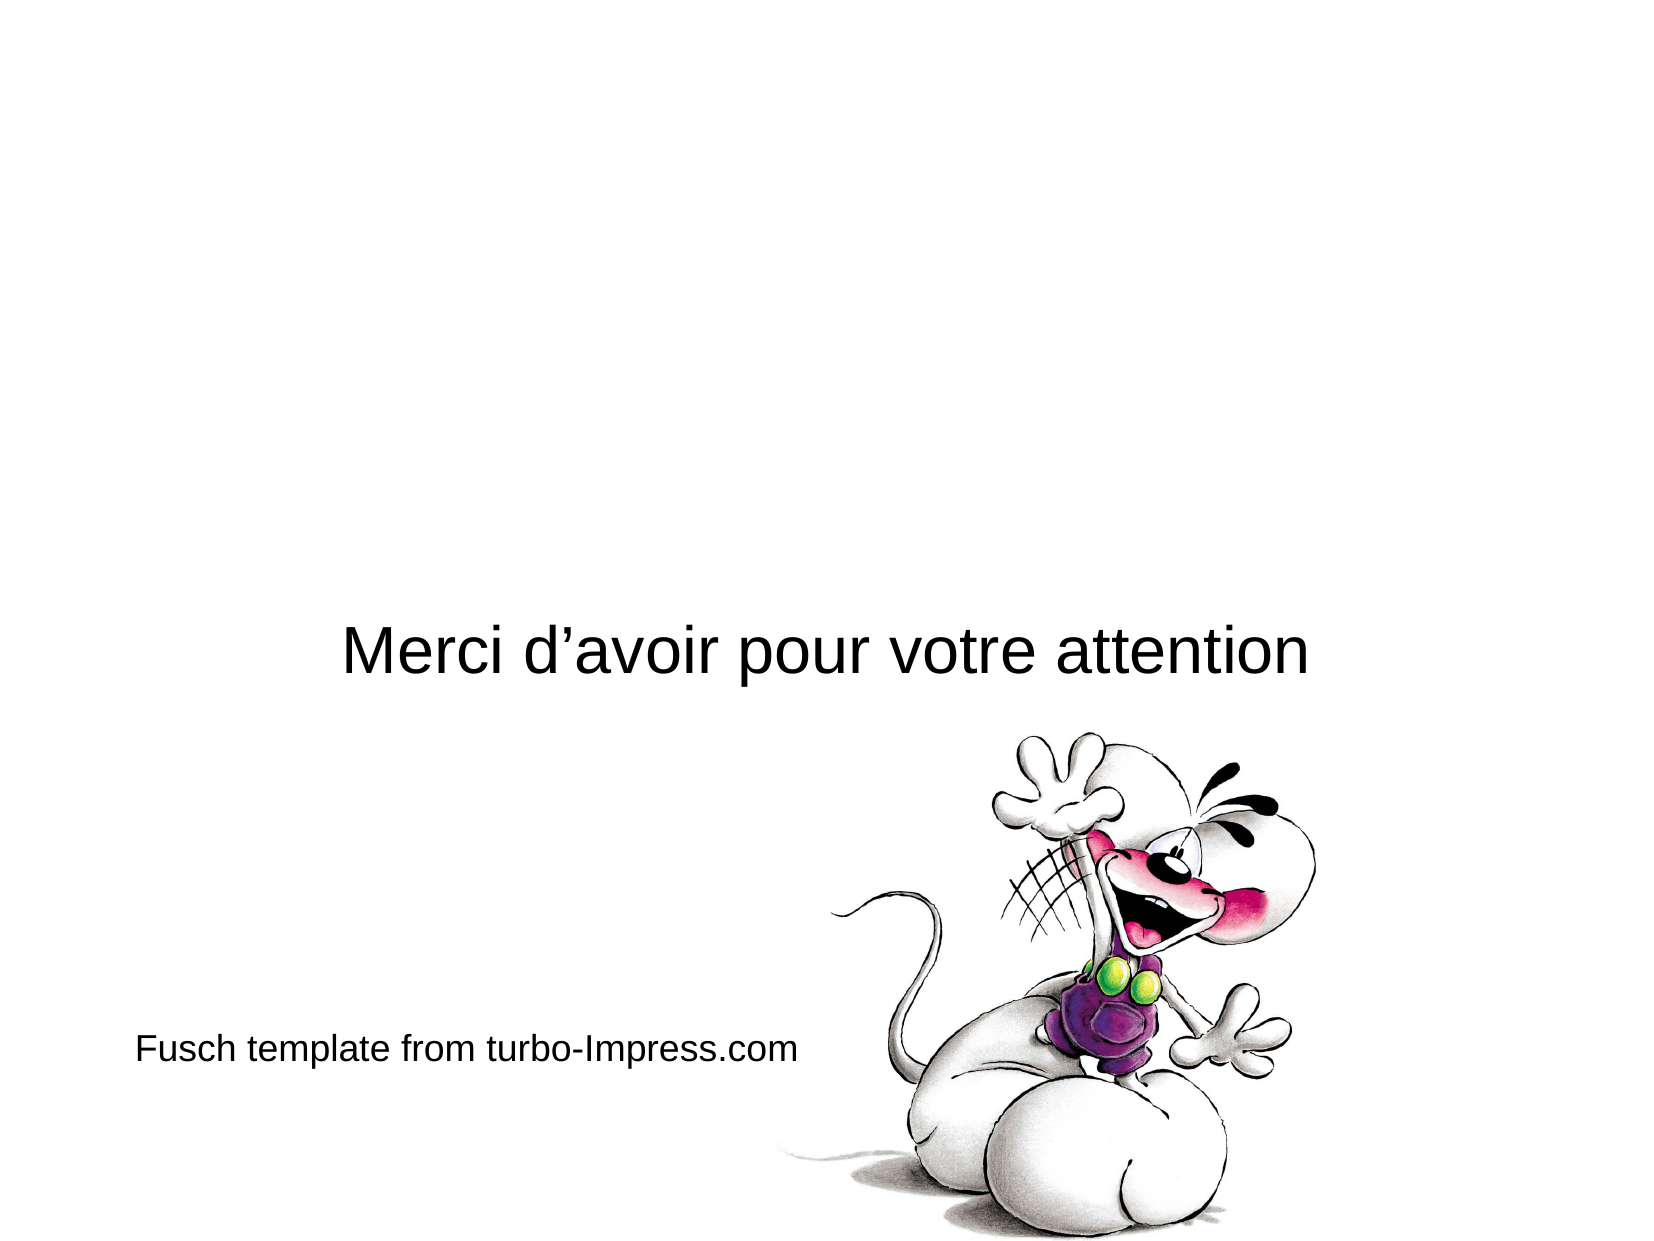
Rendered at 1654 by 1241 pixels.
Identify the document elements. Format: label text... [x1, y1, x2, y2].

text_box Fusch template from turbo-Impress.com [120, 1020, 961, 1081]
picture [765, 719, 1325, 1241]
text_box Merci d’avoir pour votre attention [82, 290, 1571, 1010]
